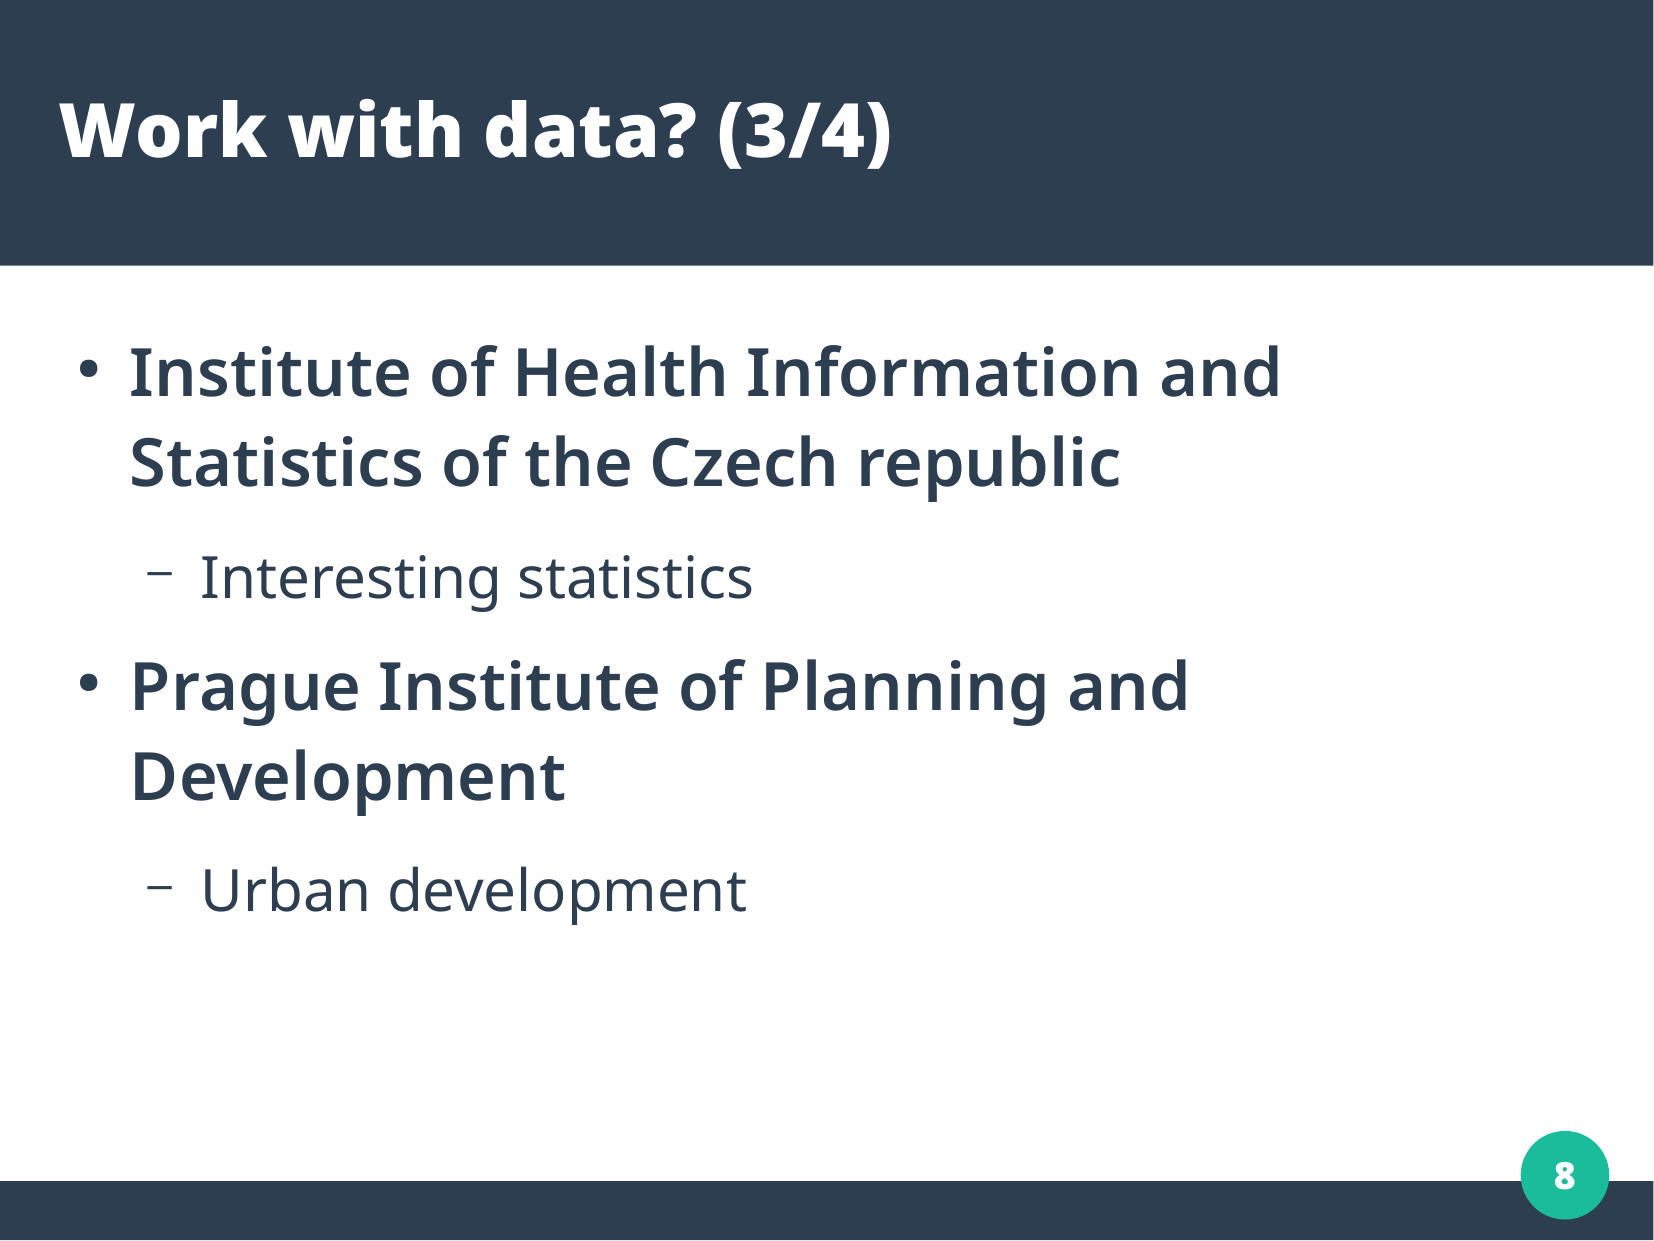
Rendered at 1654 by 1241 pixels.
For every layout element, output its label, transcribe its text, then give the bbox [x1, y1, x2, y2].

title Work with data? (3/4) [59, 49, 1595, 207]
list Institute of Health Information and Statistics of the Czech republic Interesting statistics Prague Institute of Planning and Development Urban development [59, 324, 1595, 1152]
